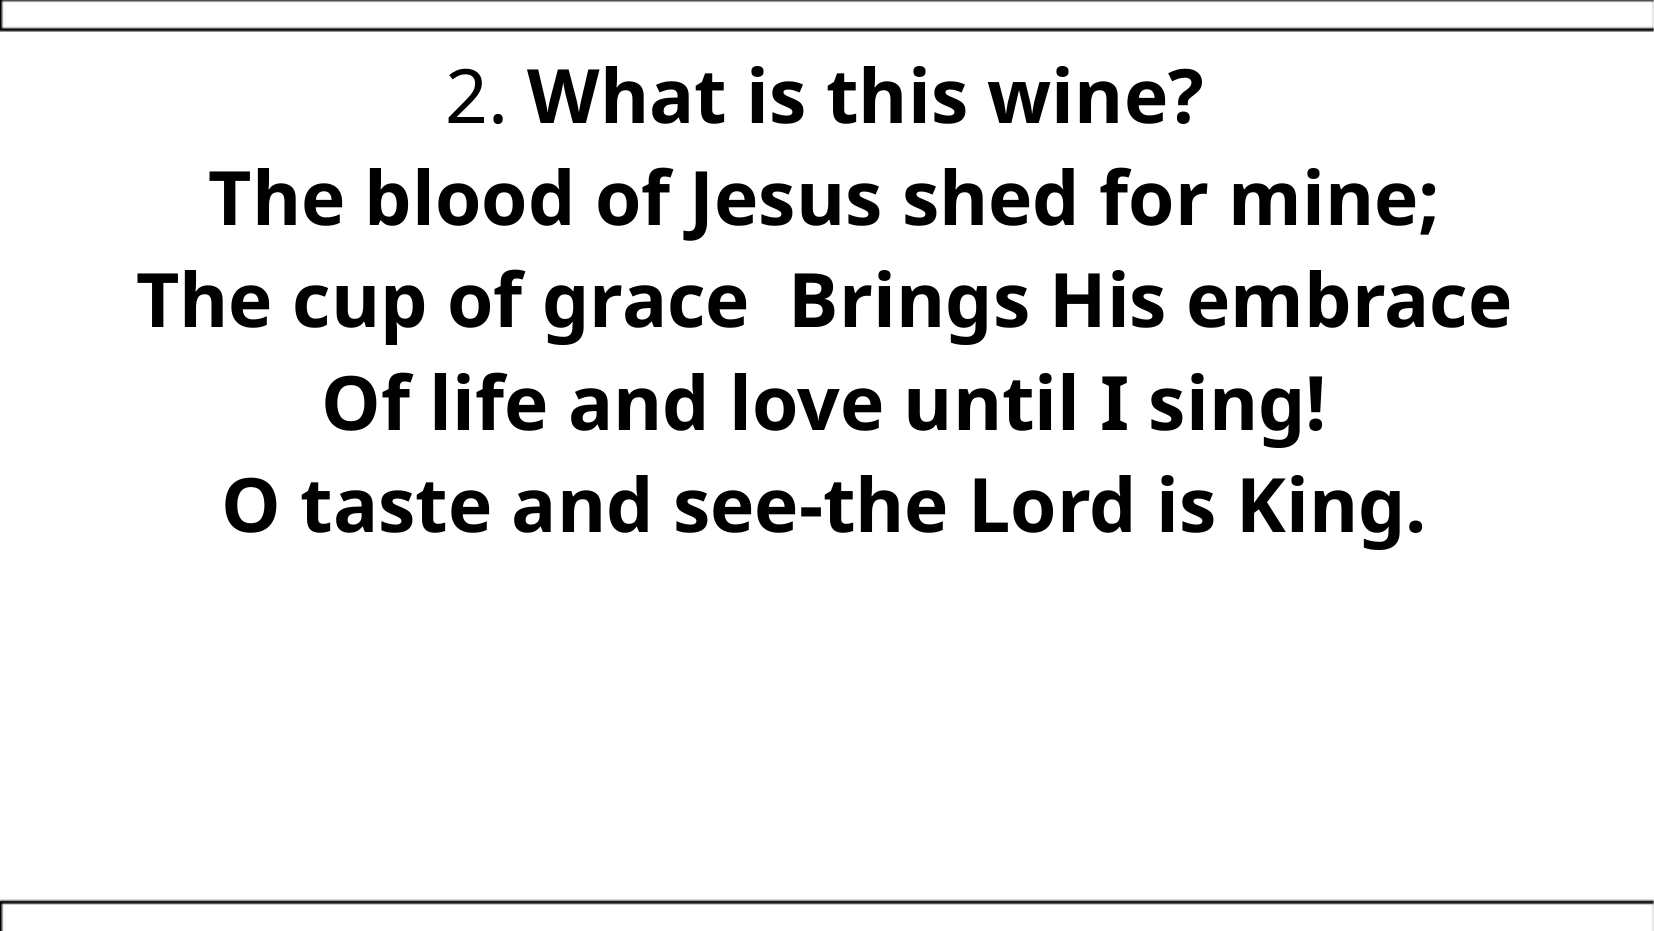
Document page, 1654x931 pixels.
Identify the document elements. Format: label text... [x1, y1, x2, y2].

text_box 2. What is this wine? The blood of Jesus shed for mine; The cup of grace Brings His embrace Of life and love until I sing! O taste and see-the Lord is King. [105, 35, 1546, 550]
picture [0, 0, 1654, 931]
